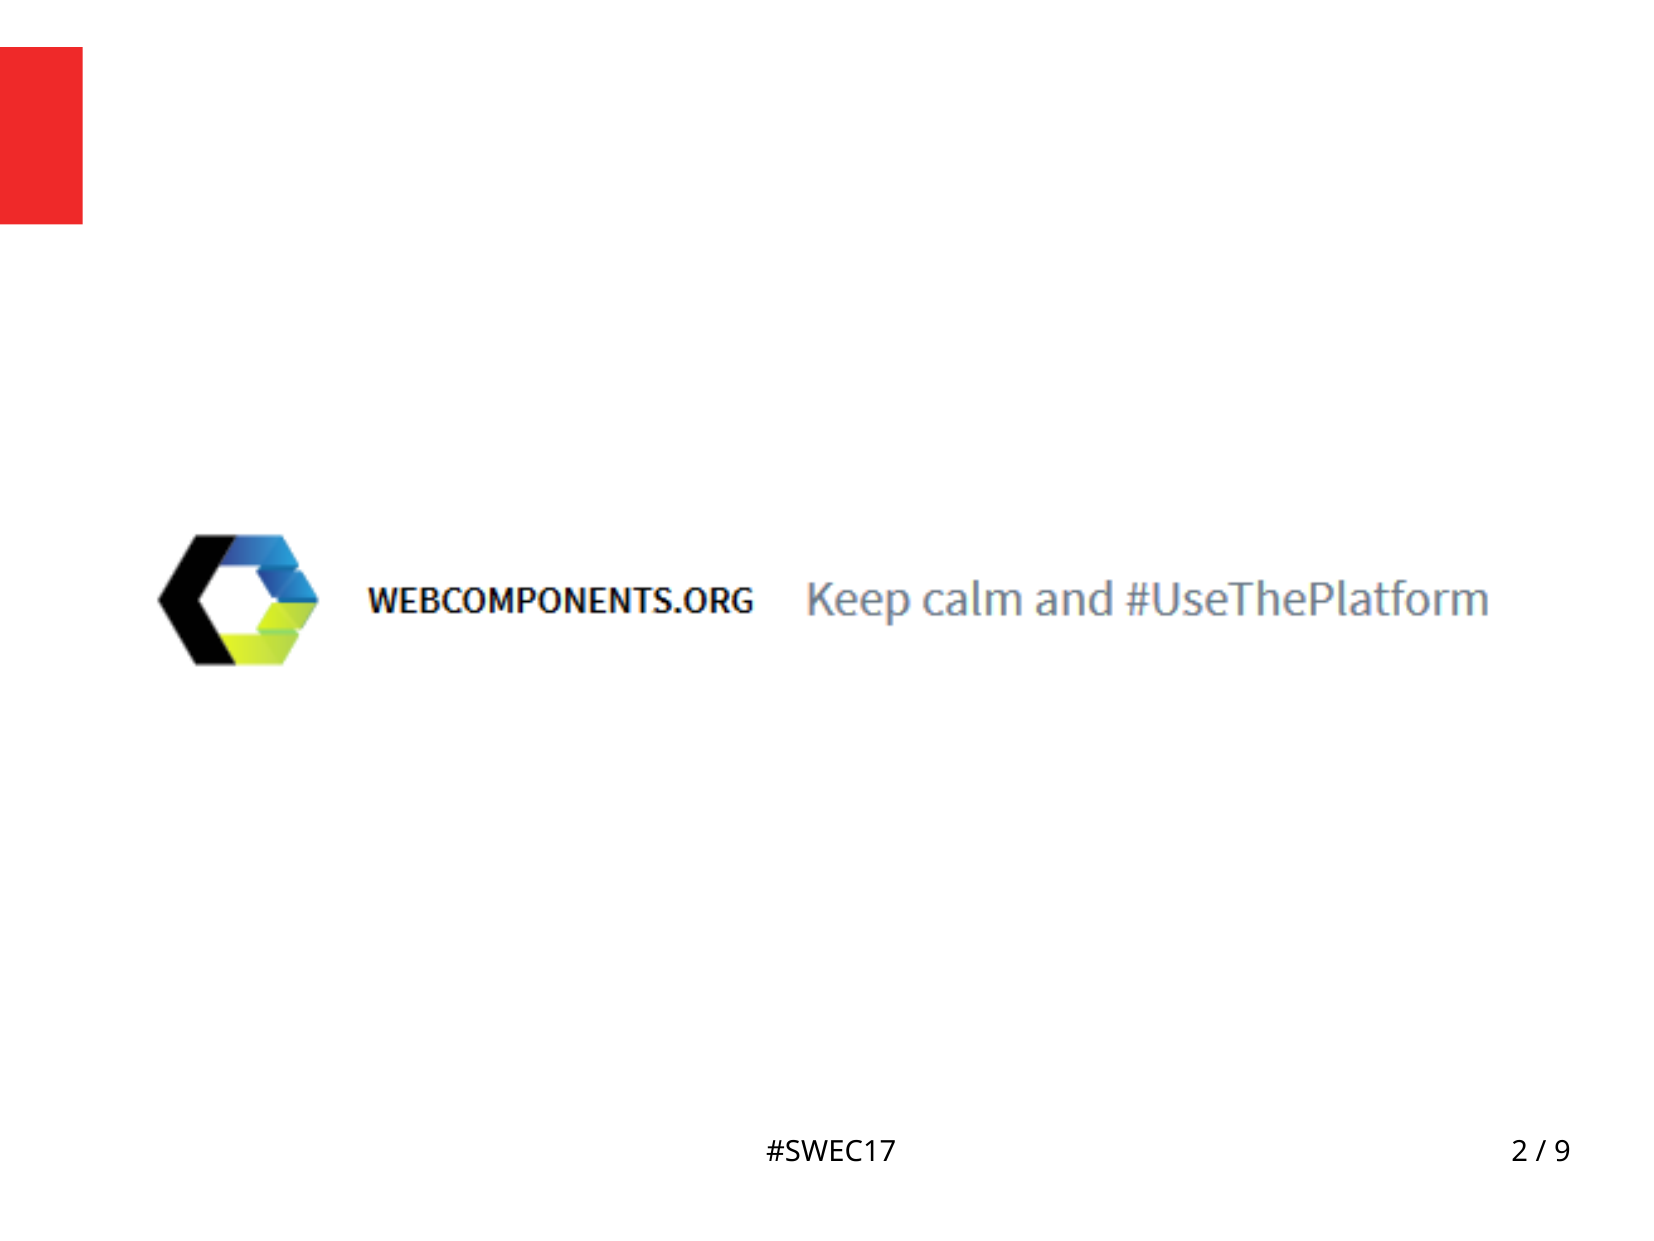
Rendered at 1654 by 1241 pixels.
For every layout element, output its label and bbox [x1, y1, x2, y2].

picture [118, 505, 1536, 697]
